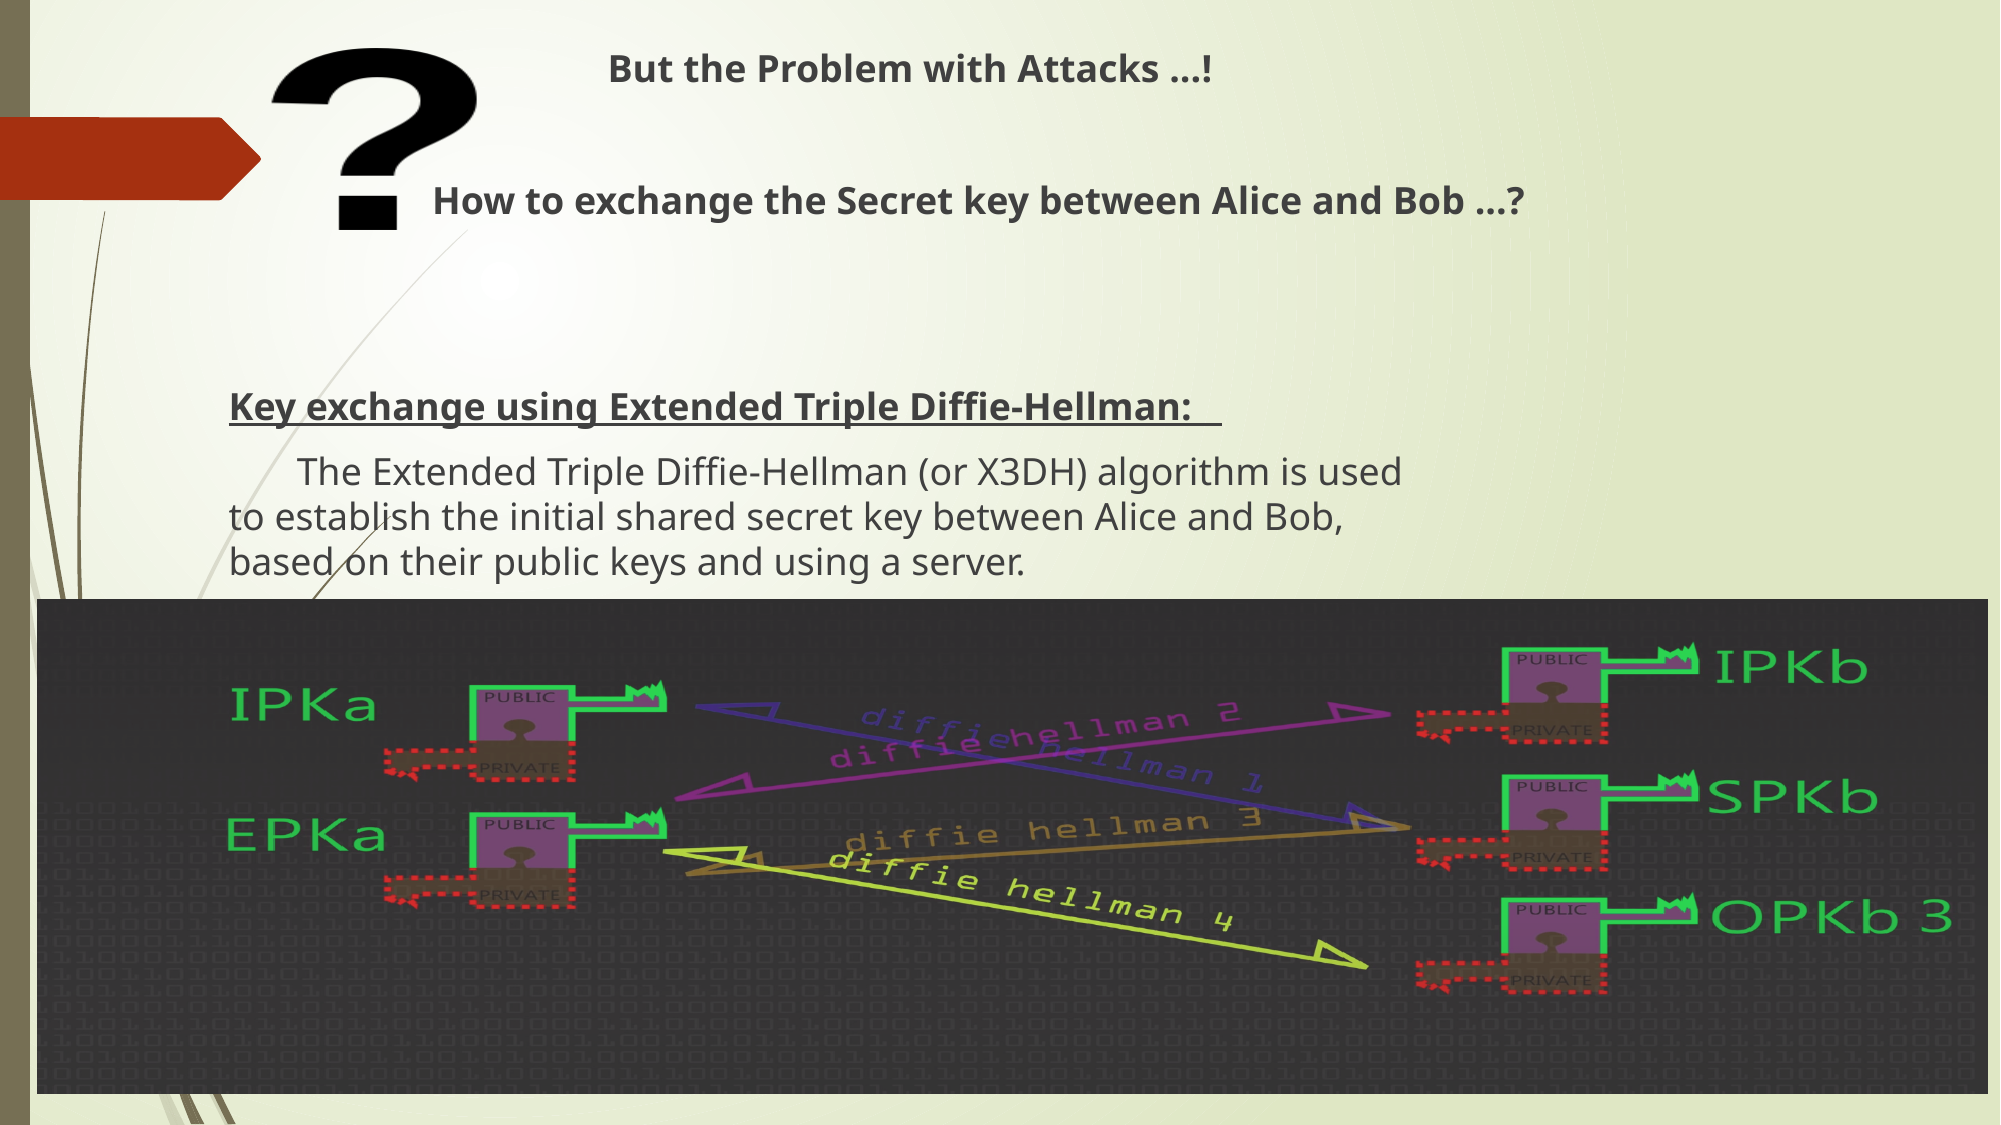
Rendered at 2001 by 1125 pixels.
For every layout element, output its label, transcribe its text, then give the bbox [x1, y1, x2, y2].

list Key exchange using Extended Triple Diffie-Hellman: The Extended Triple Diffie-Hellman (or X3DH) algorithm is used to establish the initial shared secret key between Alice and Bob, based on their public keys and using a server. [213, 375, 1426, 599]
picture [225, 37, 538, 238]
picture [37, 600, 1988, 1094]
list But the Problem with Attacks ...! How to exchange the Secret key between Alice and Bob ...? [300, 37, 1812, 304]
